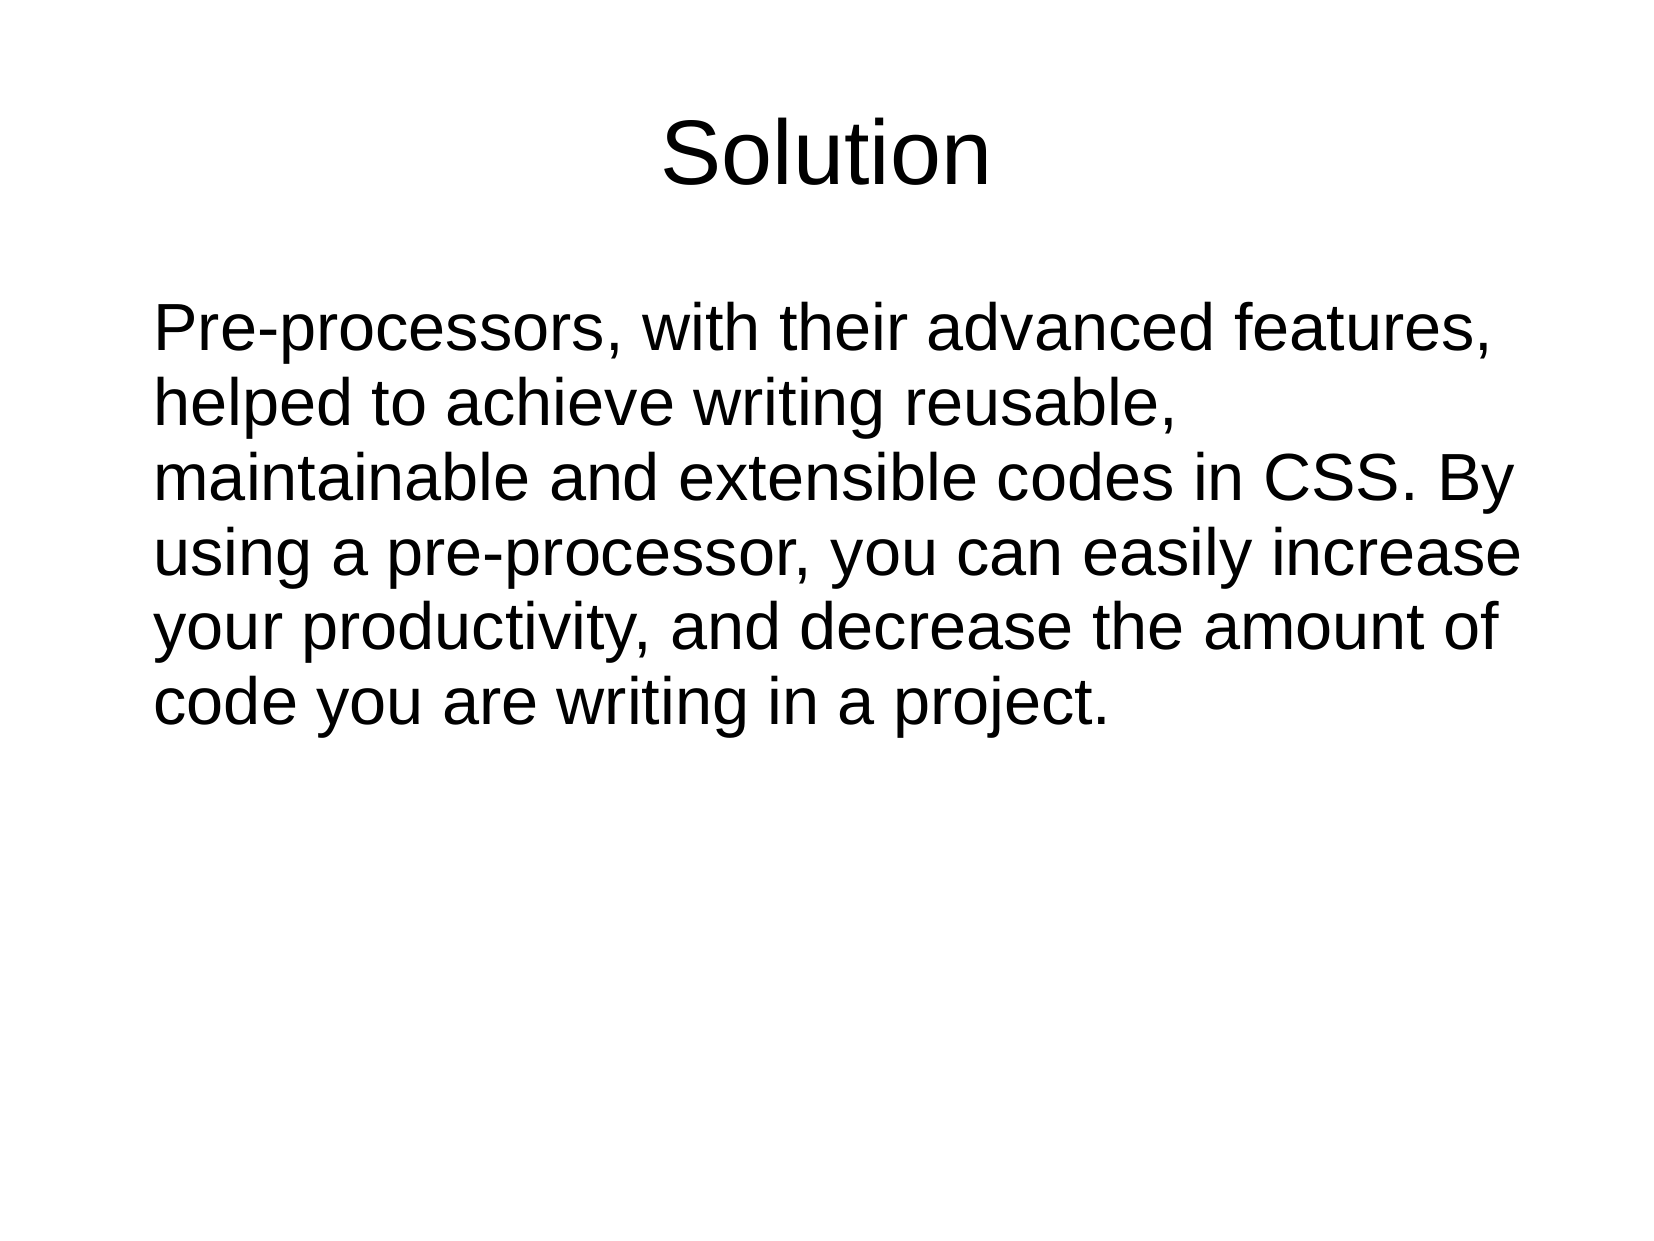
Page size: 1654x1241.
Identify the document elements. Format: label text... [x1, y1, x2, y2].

list Pre-processors, with their advanced features, helped to achieve writing reusable, maintainable and extensible codes in CSS. By using a pre-processor, you can easily increase your productivity, and decrease the amount of code you are writing in a project. [82, 290, 1571, 1010]
title Solution [82, 49, 1571, 257]
